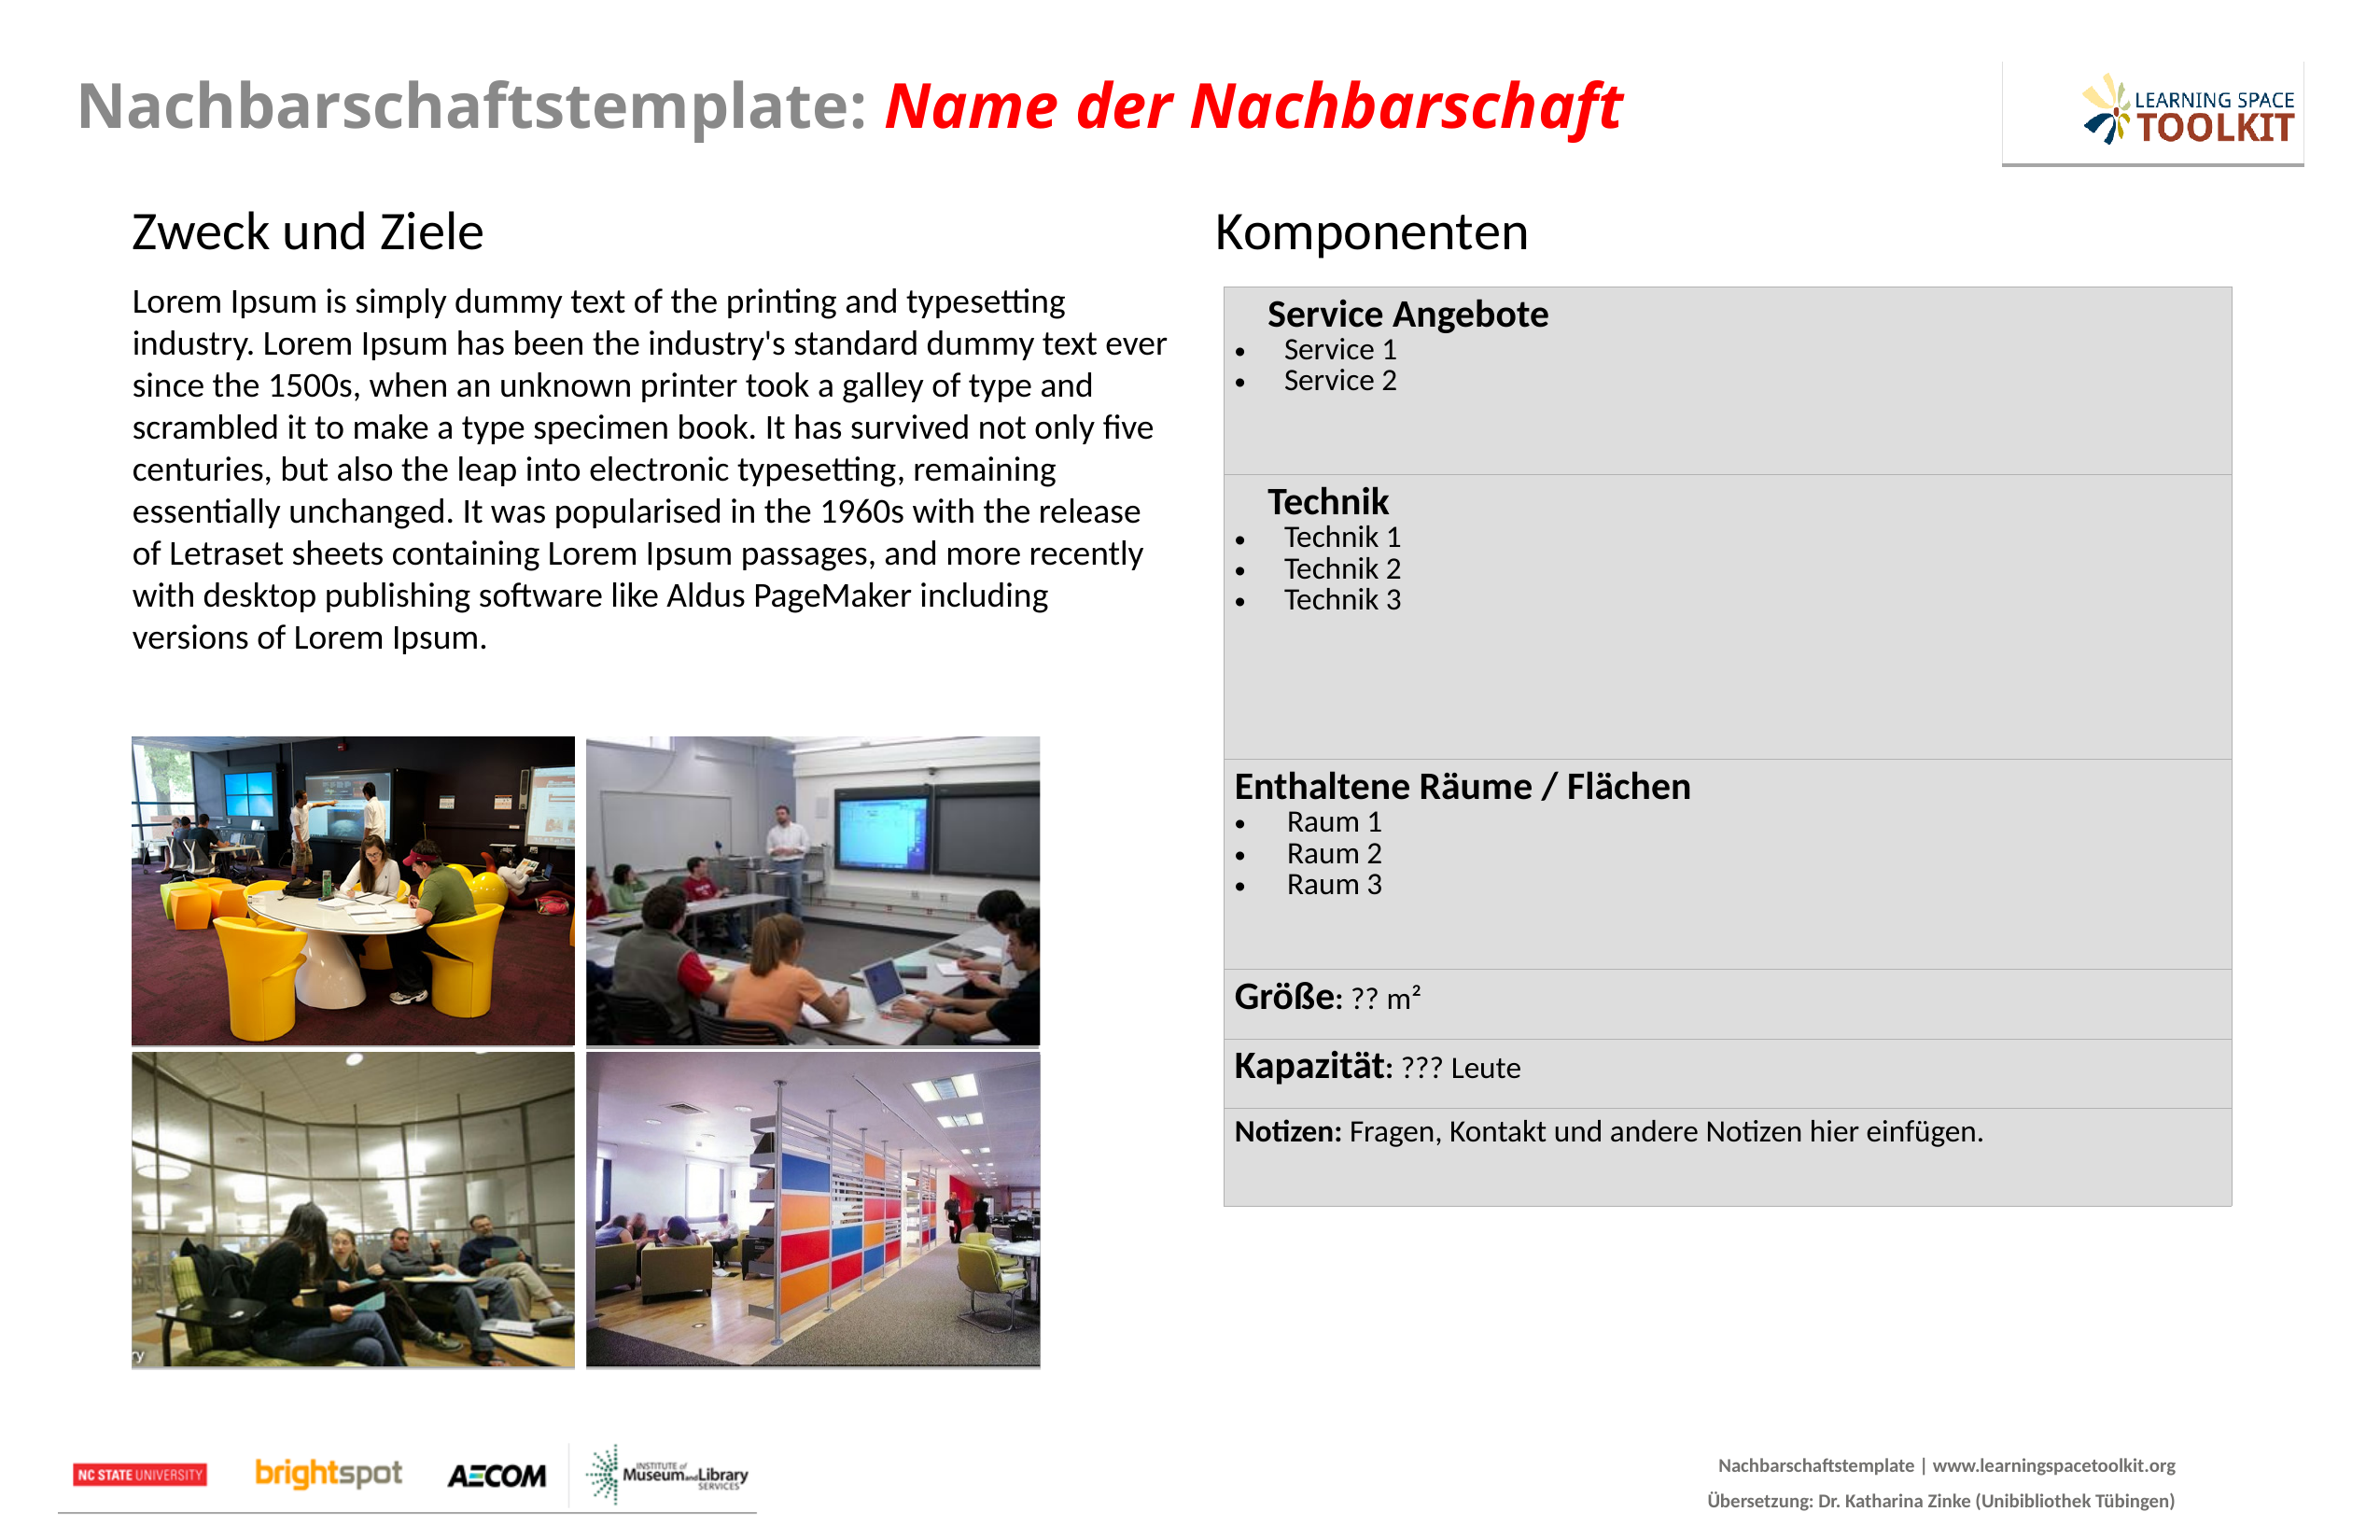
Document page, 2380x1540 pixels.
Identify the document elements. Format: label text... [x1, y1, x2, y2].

text_box Komponenten [1201, 188, 2198, 272]
picture [132, 1052, 575, 1367]
picture [132, 736, 575, 1045]
table_header Service Angebote Service 1 Service 2 [1225, 287, 2232, 474]
table_cell Technik Technik 1 Technik 2 Technik 3 [1225, 475, 2232, 759]
picture [586, 1052, 1041, 1367]
text_box Nachbarschaftstemplate: Name der Nachbarschaft [75, 65, 2302, 171]
table_cell Notizen: Fragen, Kontakt und andere Notizen hier einfügen. [1225, 1109, 2232, 1206]
table_cell Größe: ?? m² [1225, 970, 2232, 1039]
picture [586, 736, 1041, 1045]
picture [58, 1432, 759, 1512]
text_box Nachbarschaftstemplate | www.learningspacetoolkit.org Übersetzung: Dr. Katharina Zinke (Unibibliothek Tübingen) [1693, 1446, 2329, 1519]
text_box Zweck und Ziele [118, 188, 1113, 271]
text_box Lorem Ipsum is simply dummy text of the printing and typesetting industry. Lorem Ipsum has been the industry's standard dummy text ever since the 1500s, when an unknown printer took a galley of type and scrambled it to make a type specimen book. It has survived not only five centuries, but also the leap into electronic typesetting, remaining essentially unchanged. It was popularised in the 1960s with the release of Letraset sheets containing Lorem Ipsum passages, and more recently with desktop publishing software like Aldus PageMaker including versions of Lorem Ipsum. [118, 271, 1189, 667]
table_cell Kapazität: ??? Leute [1225, 1040, 2232, 1108]
table_cell Enthaltene Räume / Flächen Raum 1 Raum 2 Raum 3 [1225, 760, 2232, 969]
